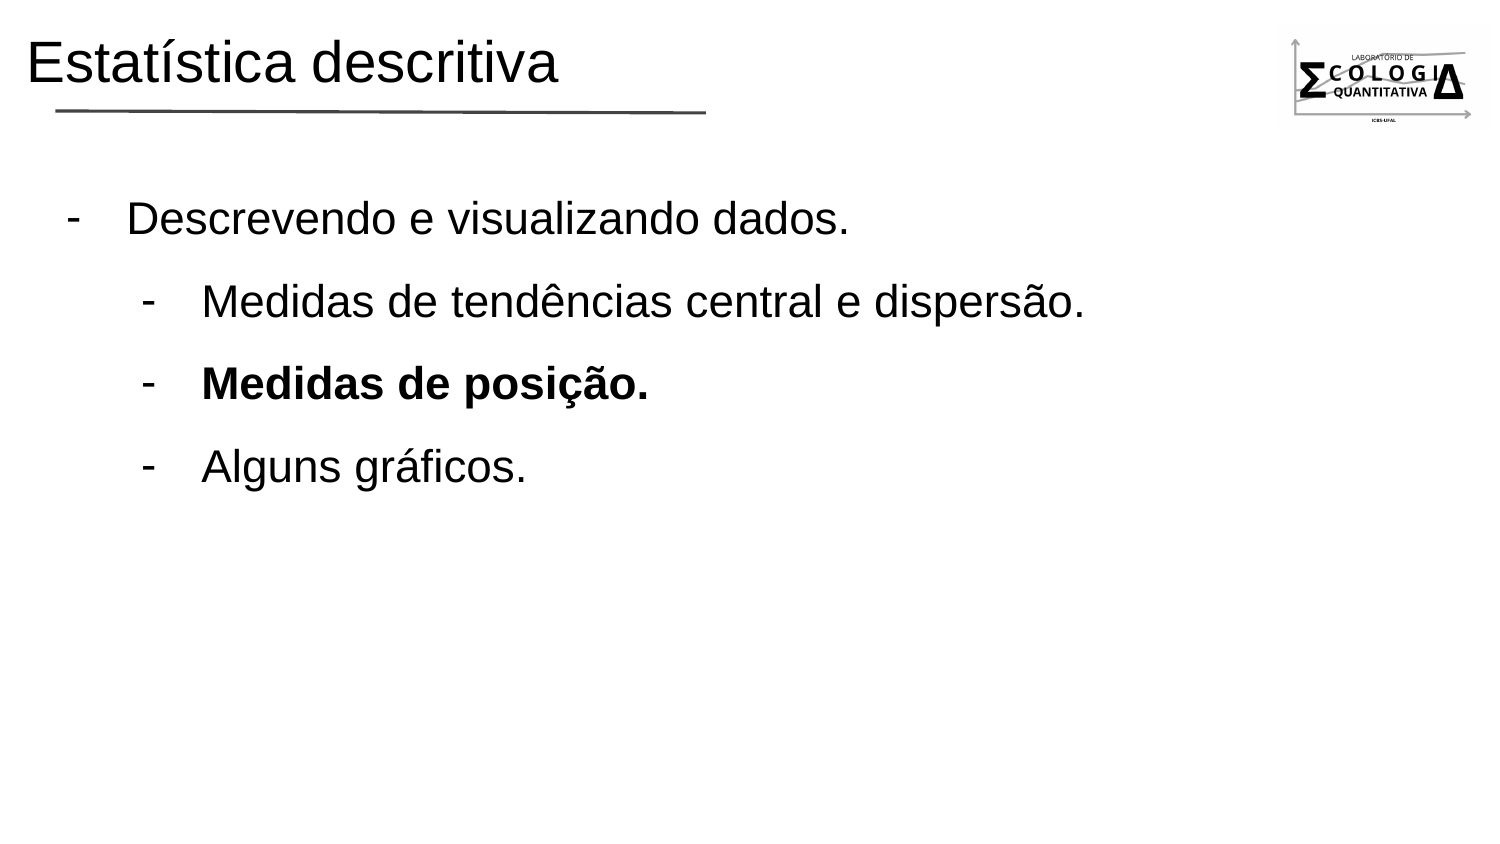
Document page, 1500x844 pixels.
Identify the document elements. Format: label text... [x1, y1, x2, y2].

text_box Estatística descritiva [11, 9, 1210, 117]
picture [1275, 23, 1490, 131]
text_box Descrevendo e visualizando dados. Medidas de tendências central e dispersão. Medidas de posição. Alguns gráficos. [36, 146, 1412, 566]
